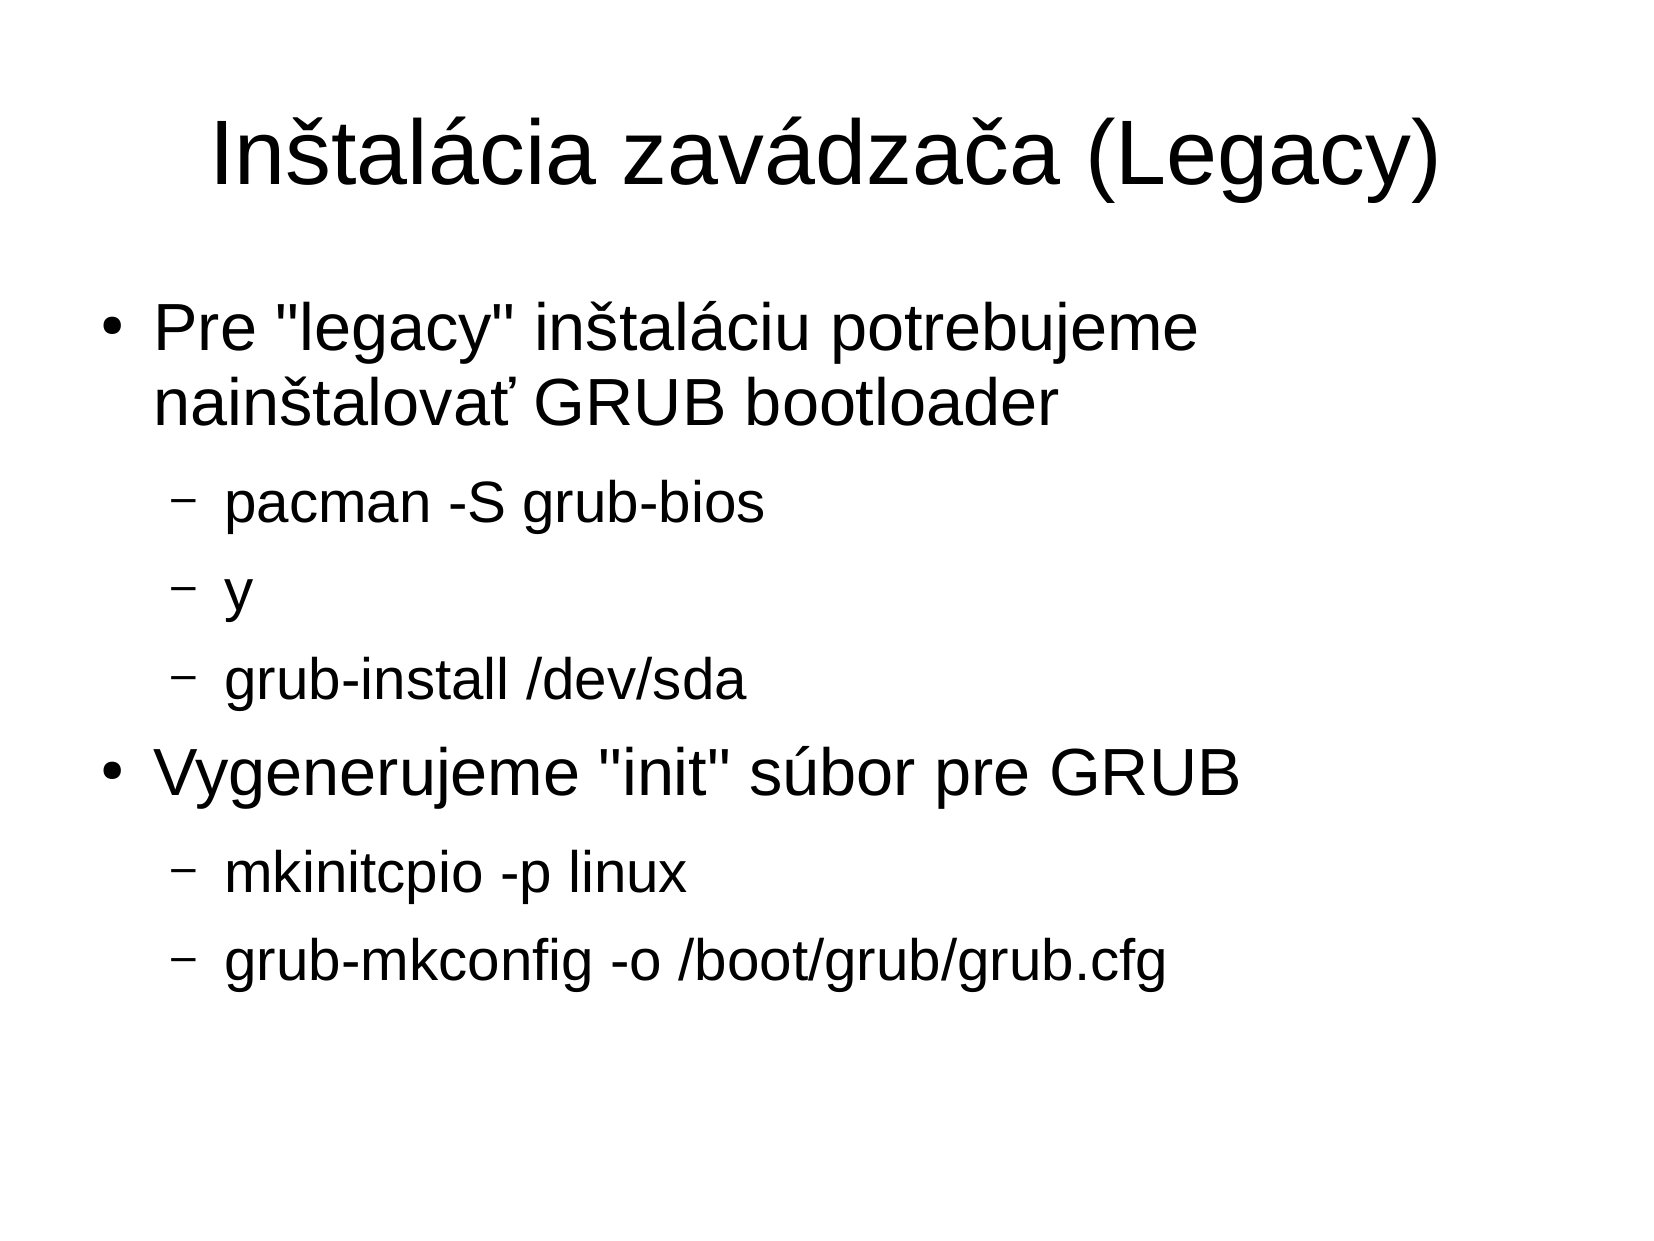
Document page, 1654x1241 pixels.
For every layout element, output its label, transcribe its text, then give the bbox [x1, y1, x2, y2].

list Pre "legacy" inštaláciu potrebujeme nainštalovať GRUB bootloader pacman -S grub-bios y grub-install /dev/sda Vygenerujeme "init" súbor pre GRUB mkinitcpio -p linux grub-mkconfig -o /boot/grub/grub.cfg [82, 290, 1571, 1010]
title Inštalácia zavádzača (Legacy) [82, 49, 1571, 257]
